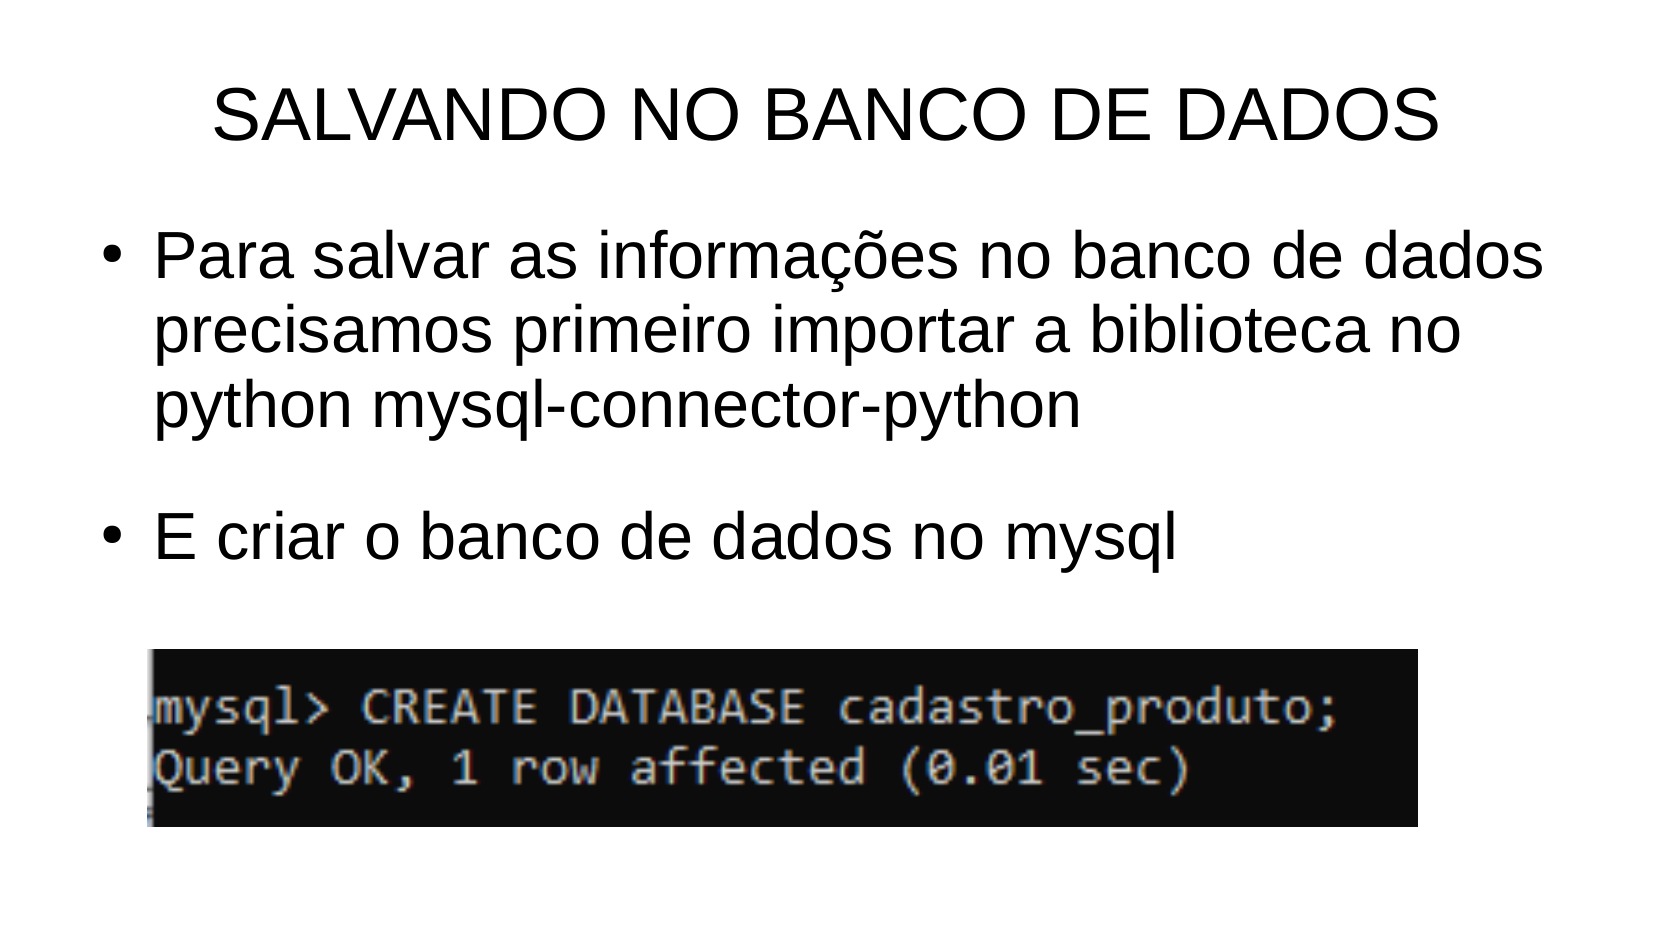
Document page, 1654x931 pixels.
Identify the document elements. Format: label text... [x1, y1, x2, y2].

list E criar o banco de dados no mysql [82, 499, 1571, 591]
title SALVANDO NO BANCO DE DADOS [82, 37, 1571, 193]
picture [147, 649, 1418, 827]
list Para salvar as informações no banco de dados precisamos primeiro importar a biblioteca no python mysql-connector-python [82, 217, 1571, 475]
